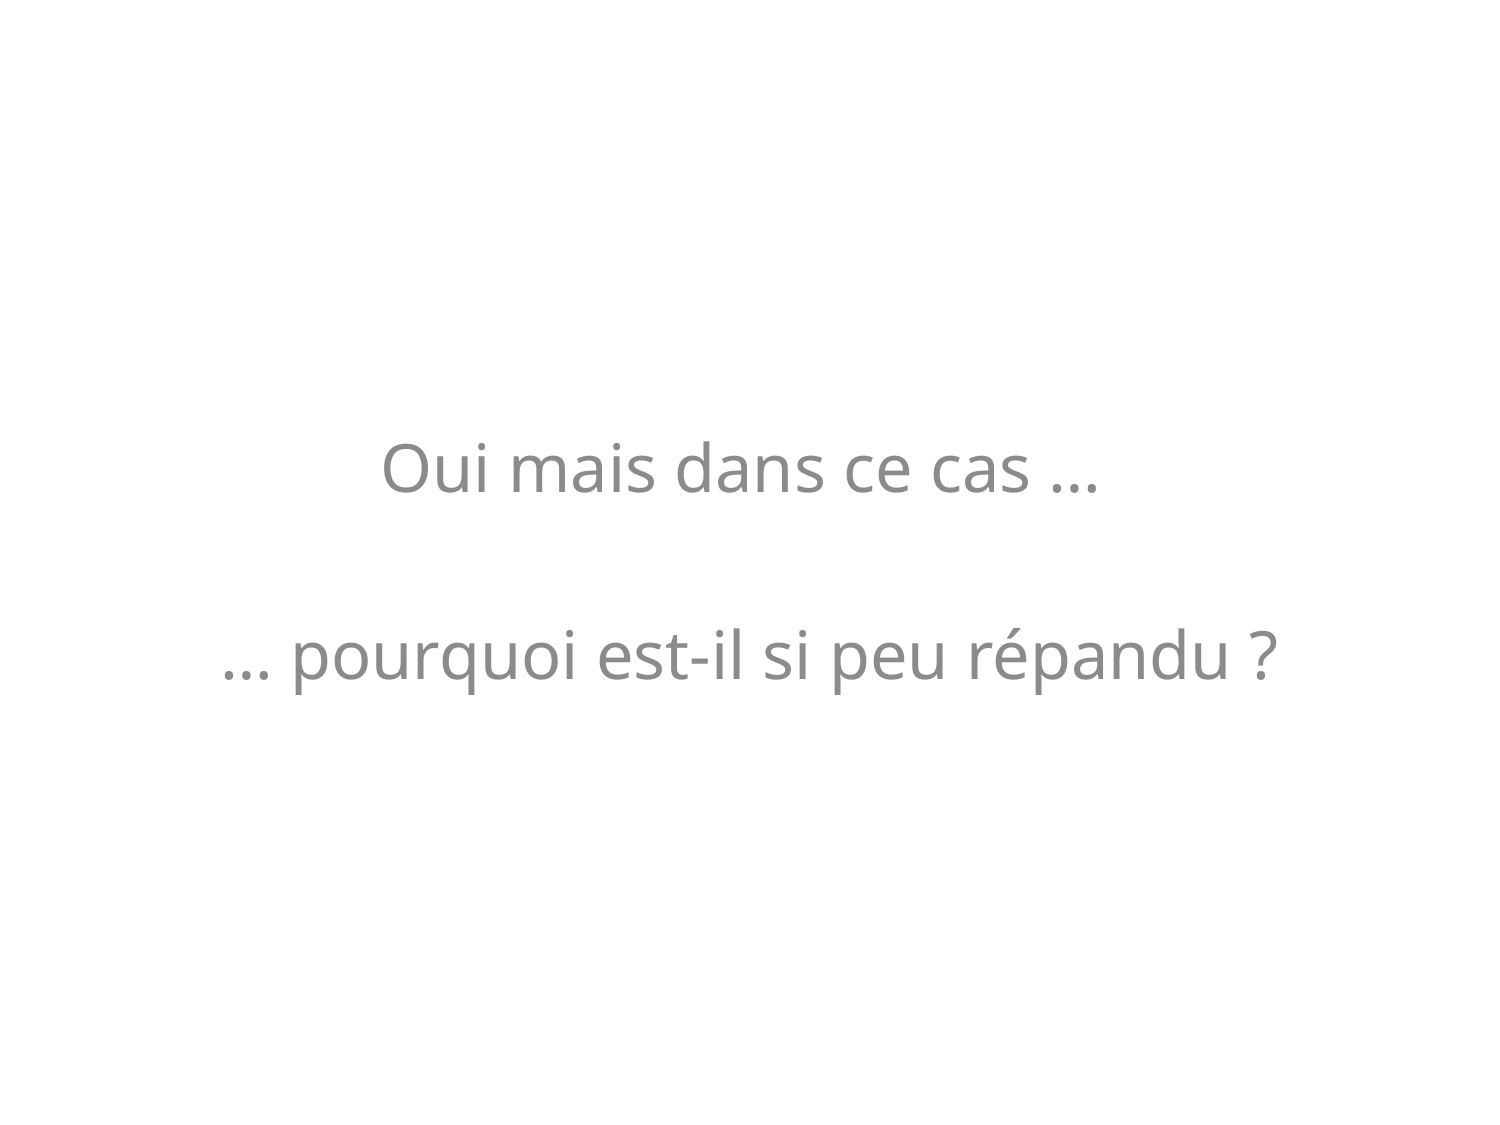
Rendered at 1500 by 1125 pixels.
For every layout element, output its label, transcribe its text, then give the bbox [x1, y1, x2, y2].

text_box Oui mais dans ce cas … … pourquoi est-il si peu répandu ? [75, 78, 1425, 1048]
